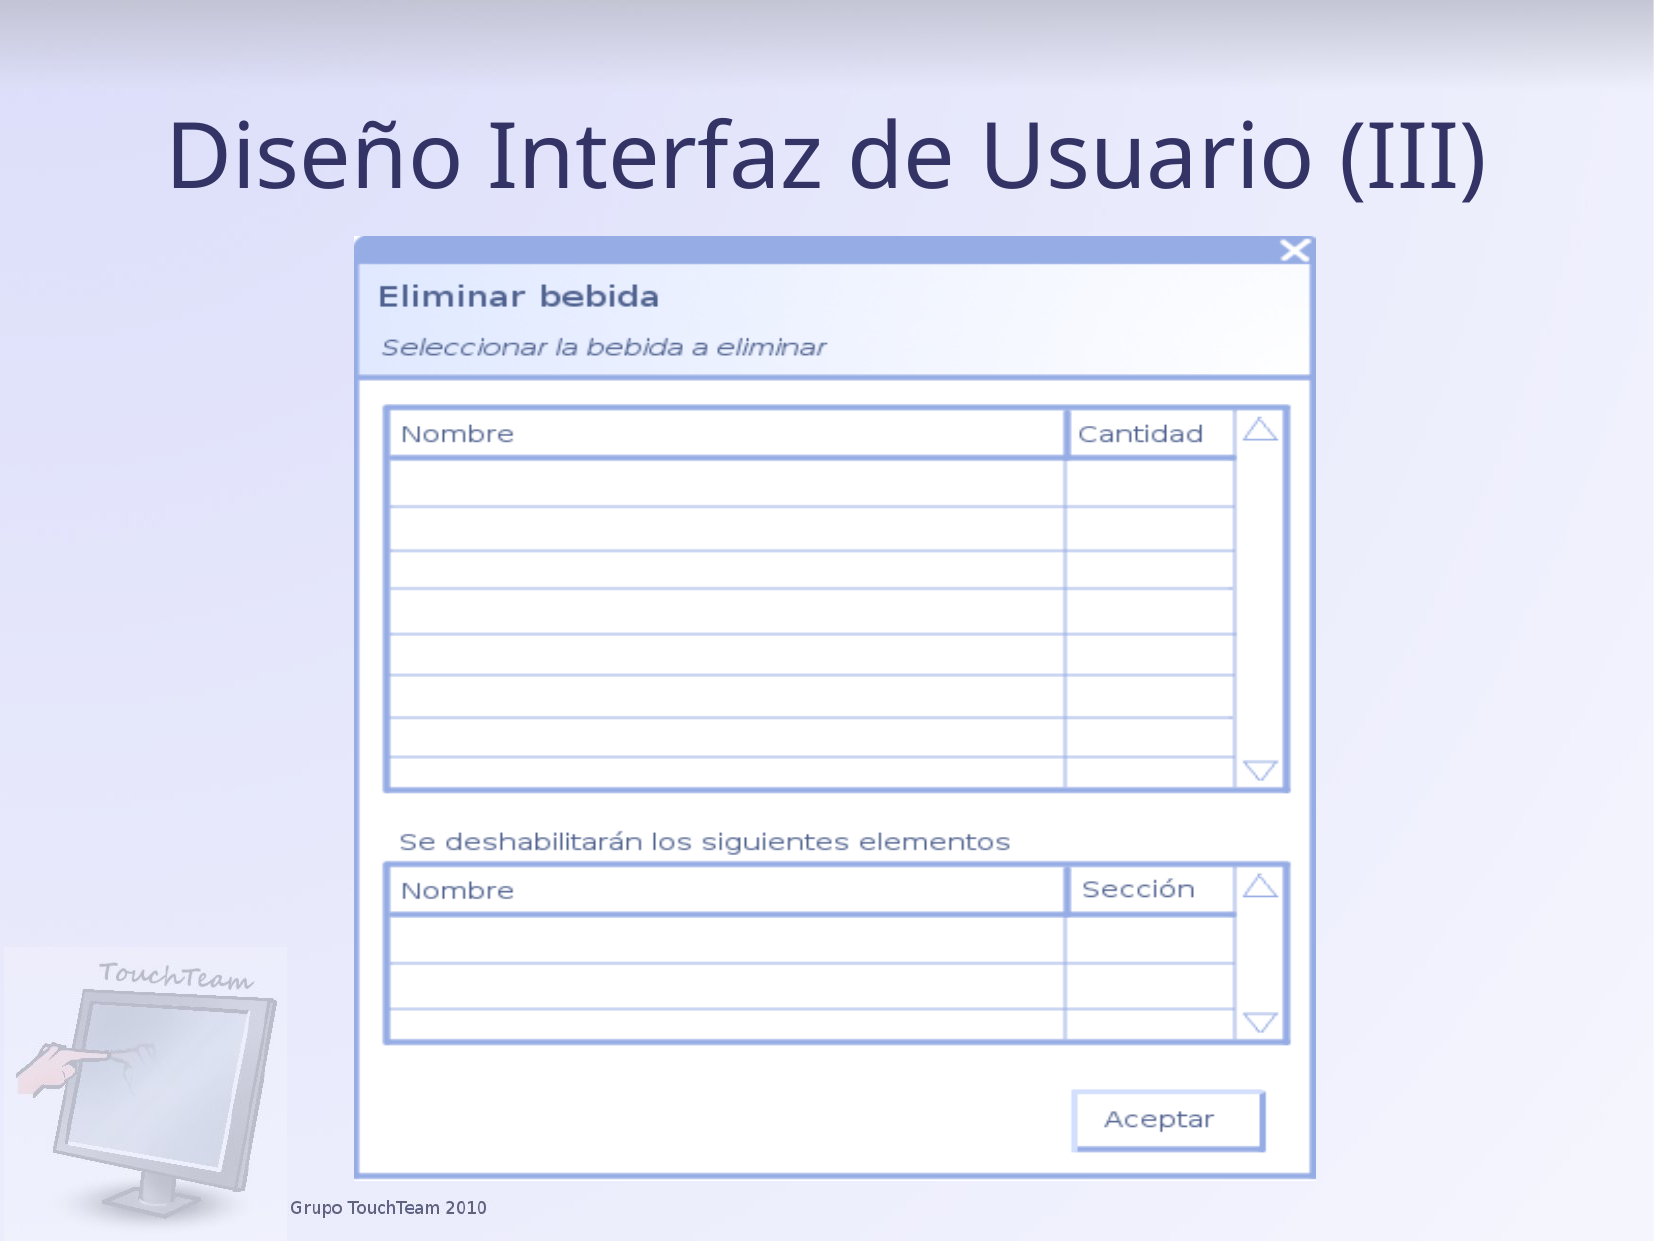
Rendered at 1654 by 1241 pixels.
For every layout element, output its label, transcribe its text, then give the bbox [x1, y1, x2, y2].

picture [0, 0, 1654, 1241]
title Diseño Interfaz de Usuario (III) [82, 49, 1571, 257]
